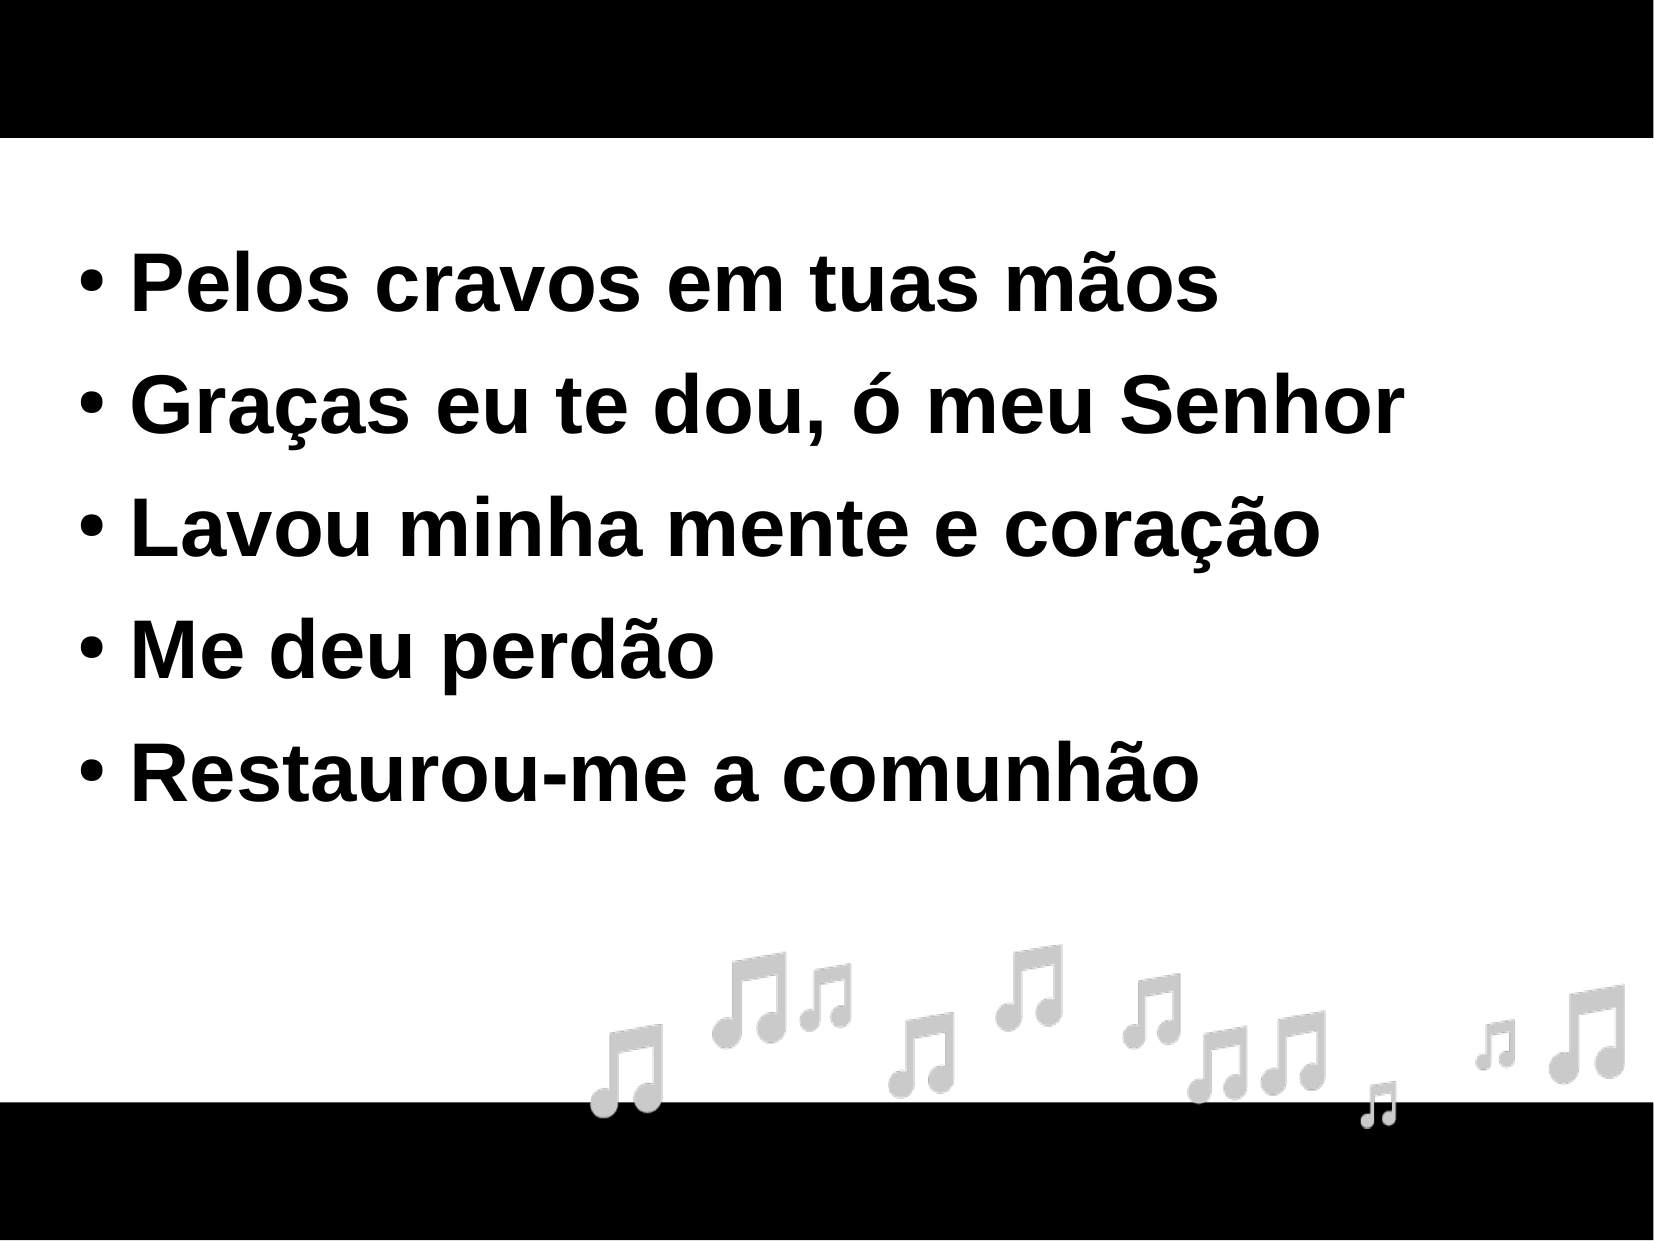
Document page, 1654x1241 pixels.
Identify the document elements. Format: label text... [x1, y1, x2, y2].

list Pelos cravos em tuas mãos Graças eu te dou, ó meu Senhor Lavou minha mente e coração Me deu perdão Restaurou-me a comunhão [59, 236, 1595, 1024]
